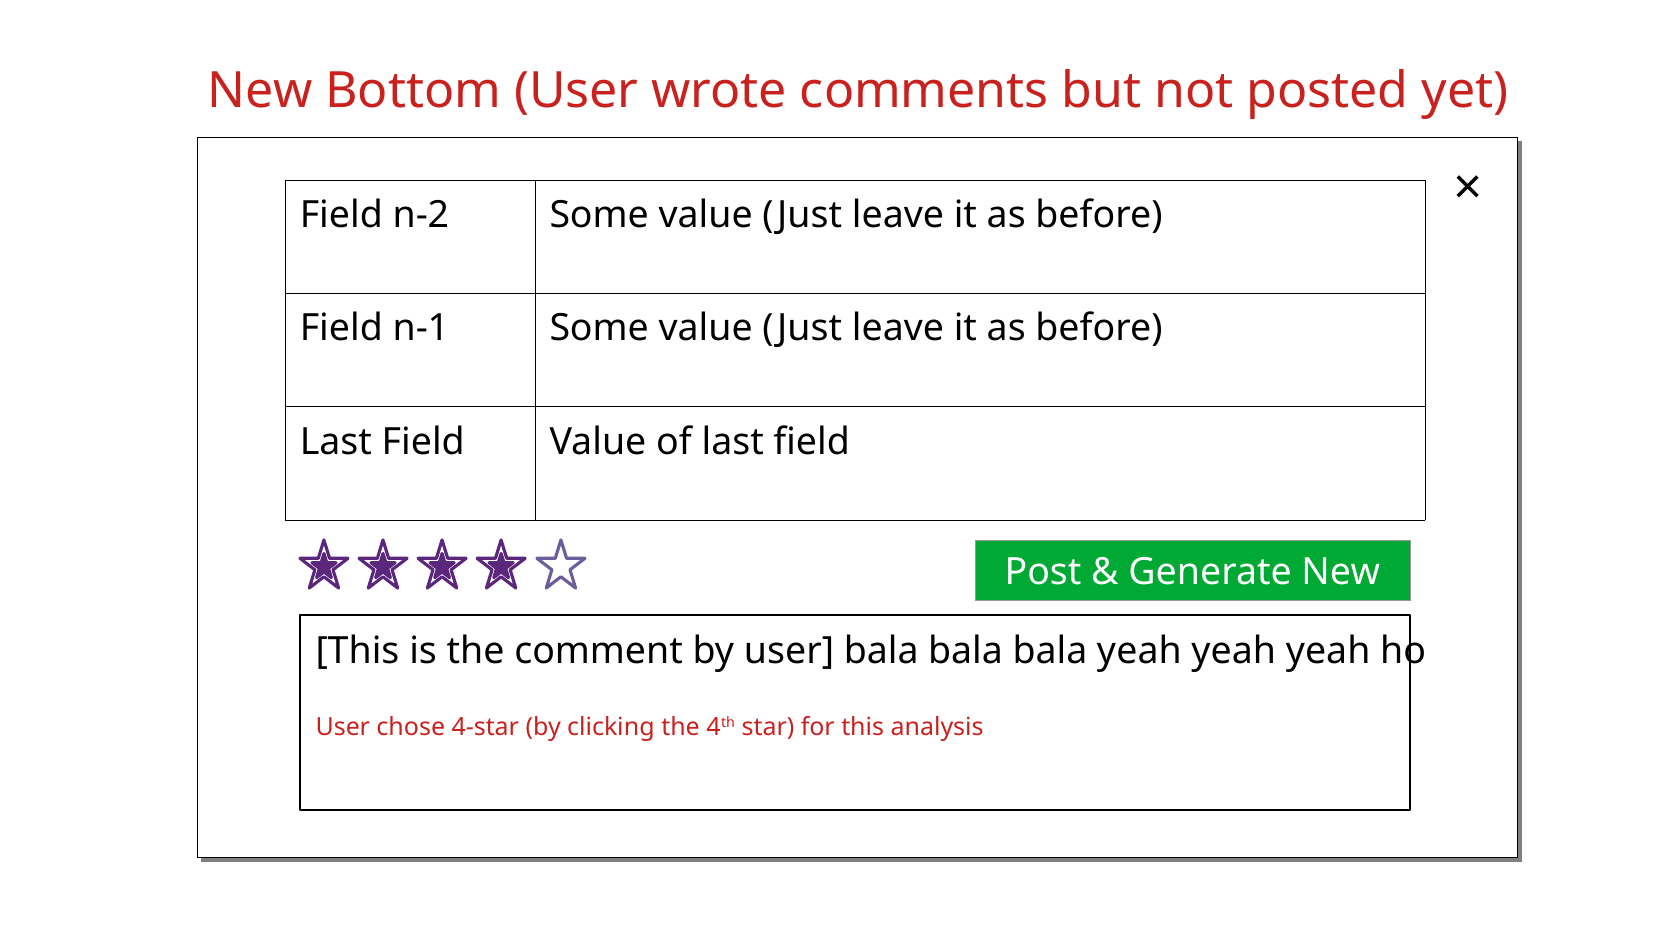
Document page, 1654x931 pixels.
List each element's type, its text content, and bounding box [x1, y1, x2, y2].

table_header Field n-2 [286, 181, 535, 293]
table_cell Value of last field [536, 407, 1425, 520]
text_box [197, 137, 1518, 858]
text_box × [1418, 137, 1518, 236]
text_box [This is the comment by user] bala bala bala yeah yeah yeah ho User chose 4-star (by clicking the 4th star) for this analysis [300, 615, 1411, 811]
table_header Some value (Just leave it as before) [536, 181, 1425, 293]
table_cell Field n-1 [286, 294, 535, 406]
table_cell Some value (Just leave it as before) [536, 294, 1425, 406]
table_cell Last Field [286, 407, 535, 520]
text_box New Bottom (User wrote comments but not posted yet) [193, 46, 1488, 118]
text_box Post & Generate New [975, 540, 1411, 601]
